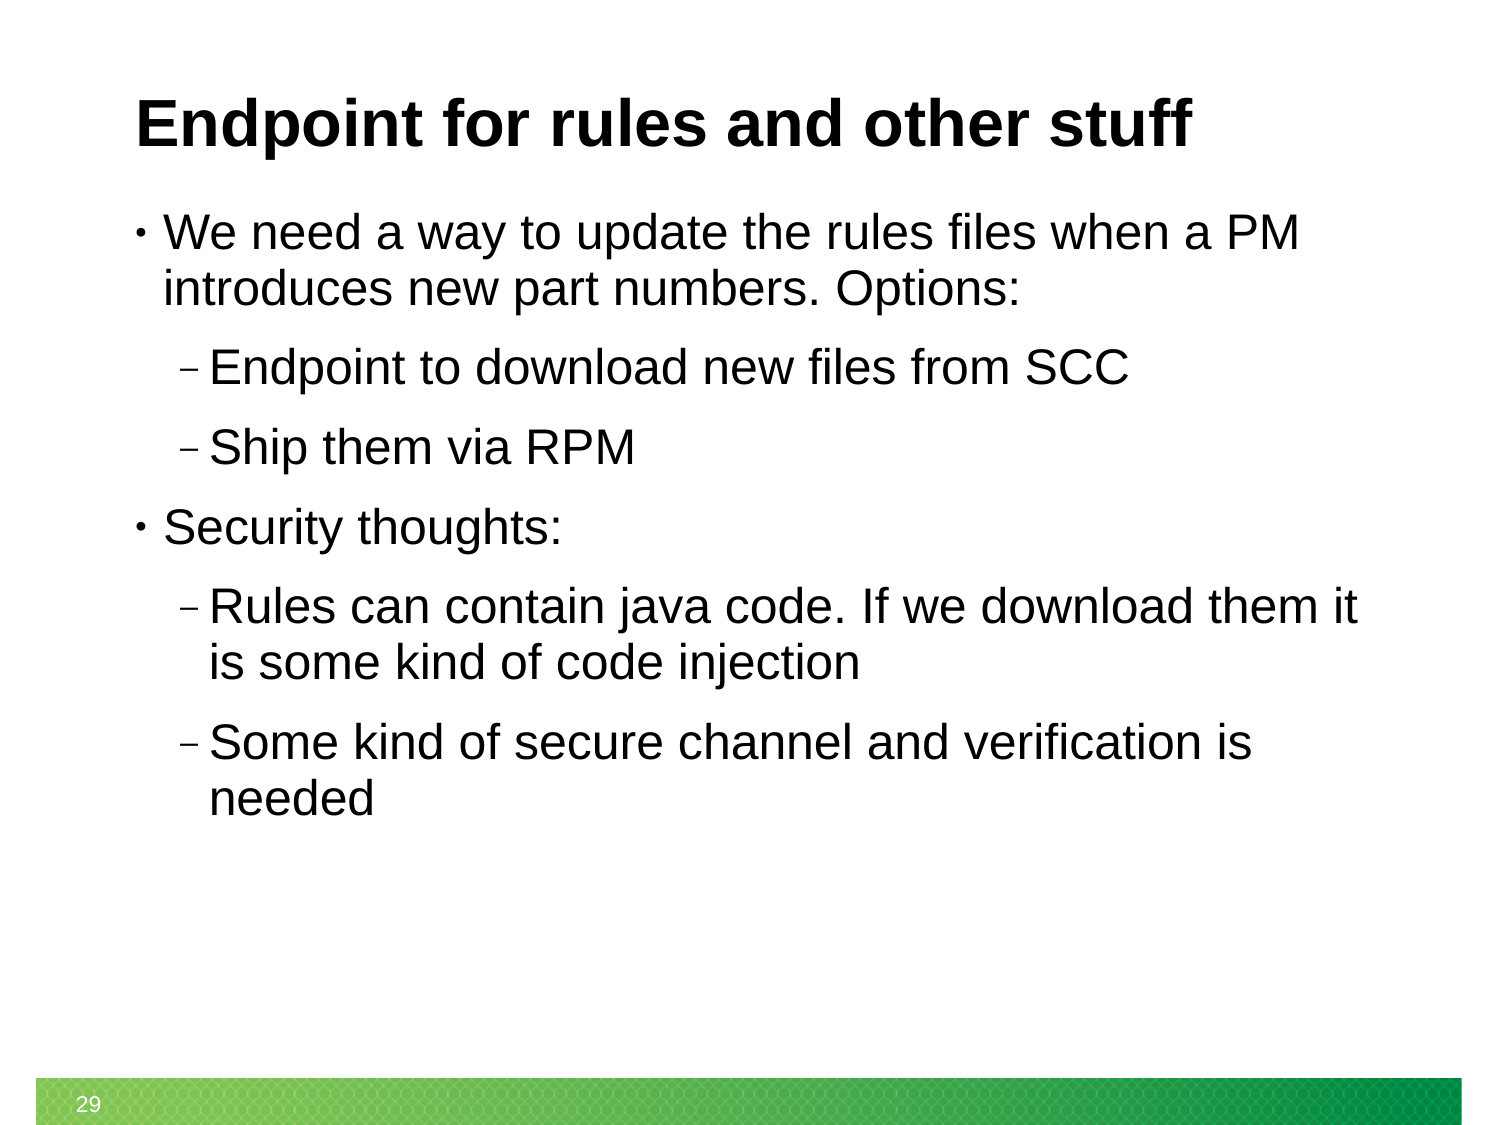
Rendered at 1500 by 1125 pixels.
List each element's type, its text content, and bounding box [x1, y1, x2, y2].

picture [36, 1078, 1462, 1125]
title Endpoint for rules and other stuff [135, 41, 1372, 203]
list We need a way to update the rules files when a PM introduces new part numbers. Options: Endpoint to download new files from SCC Ship them via RPM Security thoughts: Rules can contain java code. If we download them it is some kind of code injection Some kind of secure channel and verification is needed [135, 203, 1396, 946]
